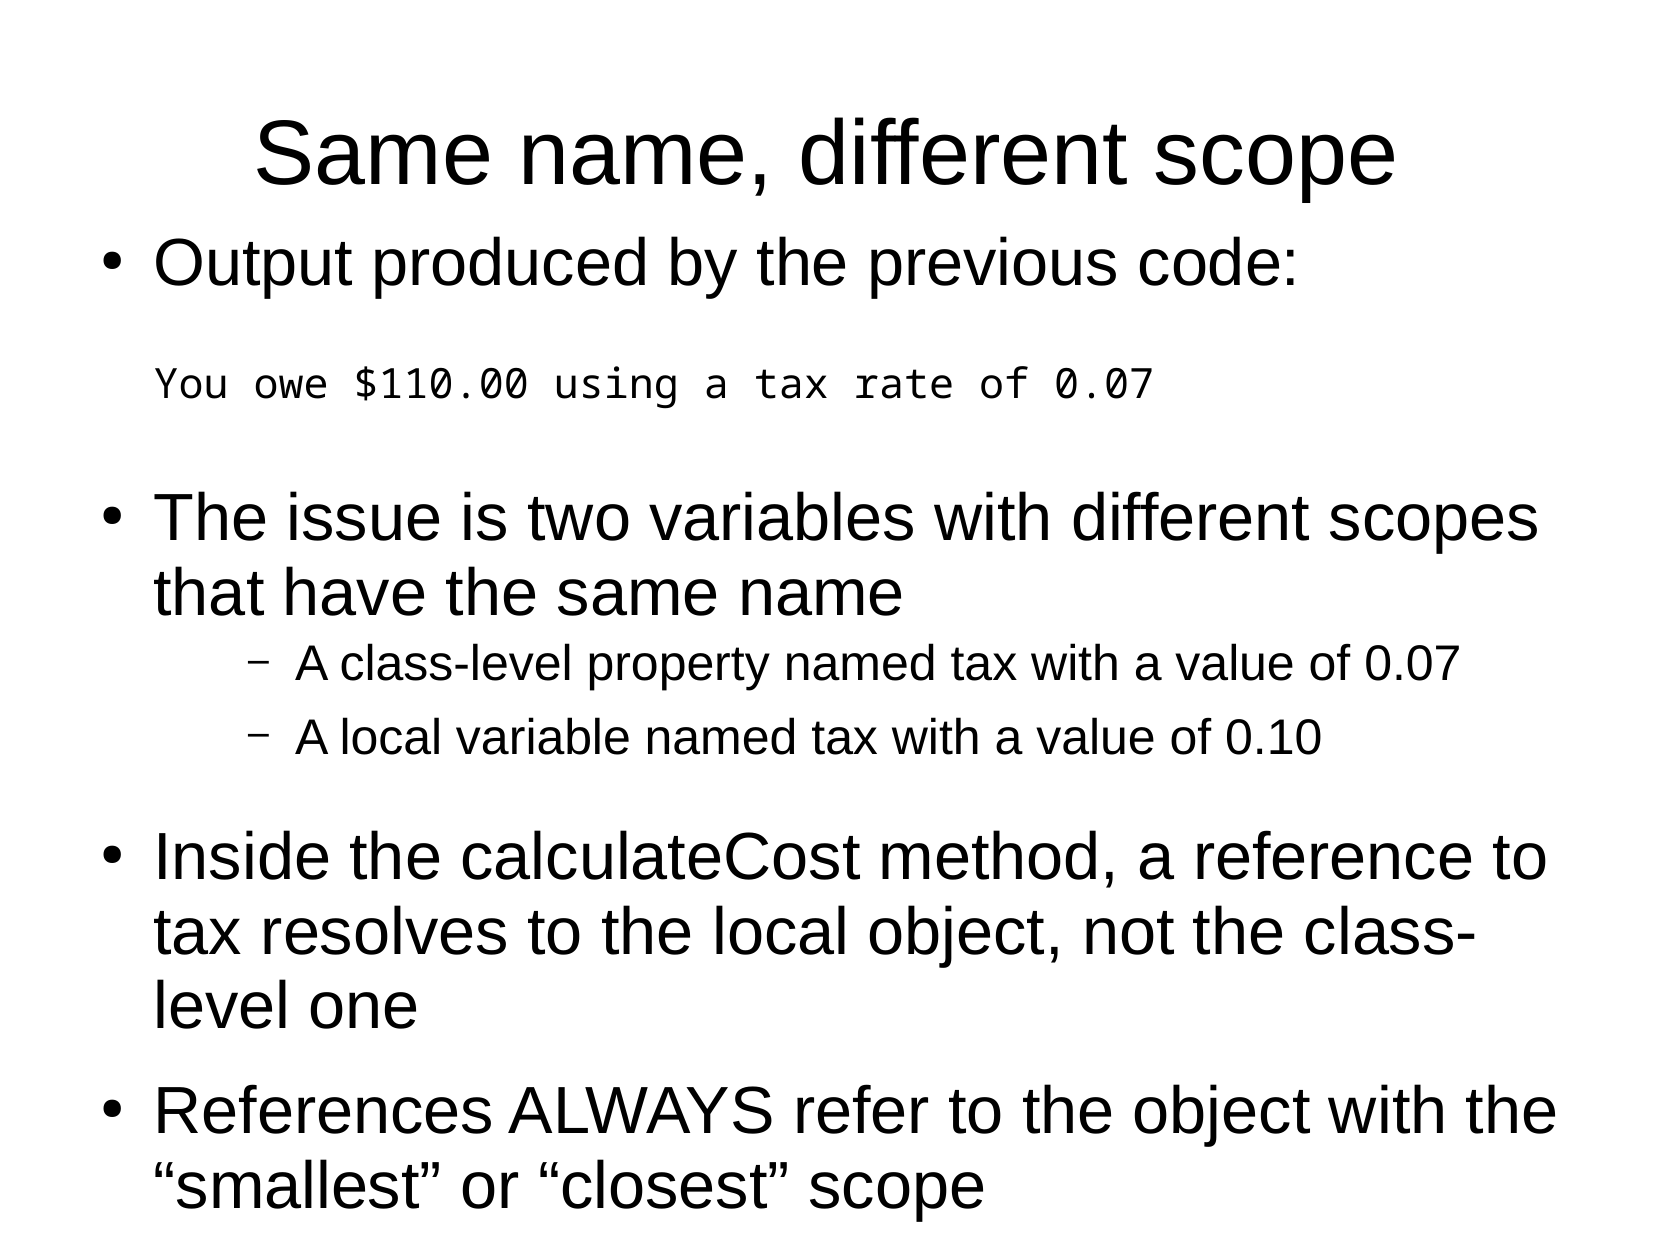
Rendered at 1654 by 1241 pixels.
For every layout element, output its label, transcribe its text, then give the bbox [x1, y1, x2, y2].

title Same name, different scope [82, 49, 1571, 225]
list Output produced by the previous code: You owe $110.00 using a tax rate of 0.07 The issue is two variables with different scopes that have the same name A class-level property named tax with a value of 0.07 A local variable named tax with a value of 0.10 Inside the calculateCost method, a reference to tax resolves to the local object, not the class-level one References ALWAYS refer to the object with the “smallest” or “closest” scope [82, 225, 1571, 1225]
